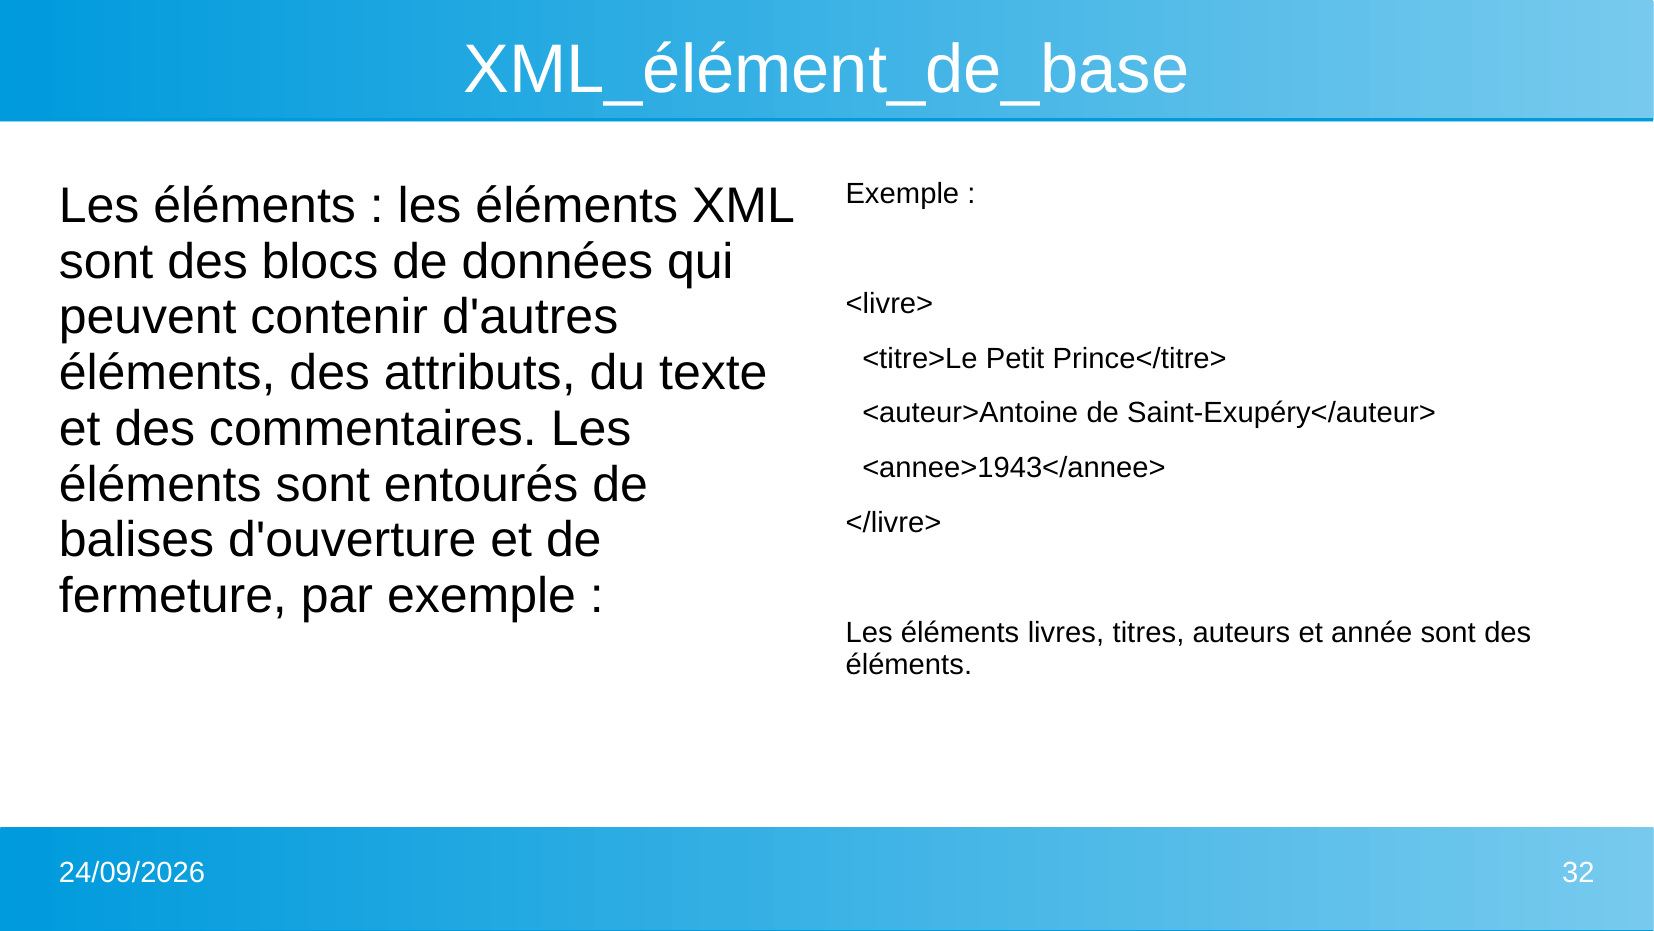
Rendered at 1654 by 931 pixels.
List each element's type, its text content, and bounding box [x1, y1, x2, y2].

title XML_élément_de_base [58, 29, 1595, 108]
list Les éléments : les éléments XML sont des blocs de données qui peuvent contenir d'autres éléments, des attributs, du texte et des commentaires. Les éléments sont entourés de balises d'ouverture et de fermeture, par exemple : [58, 177, 809, 768]
list Exemple : <livre> <titre>Le Petit Prince</titre> <auteur>Antoine de Saint-Exupéry</auteur> <annee>1943</annee> </livre> Les éléments livres, titres, auteurs et année sont des éléments. [845, 177, 1595, 768]
